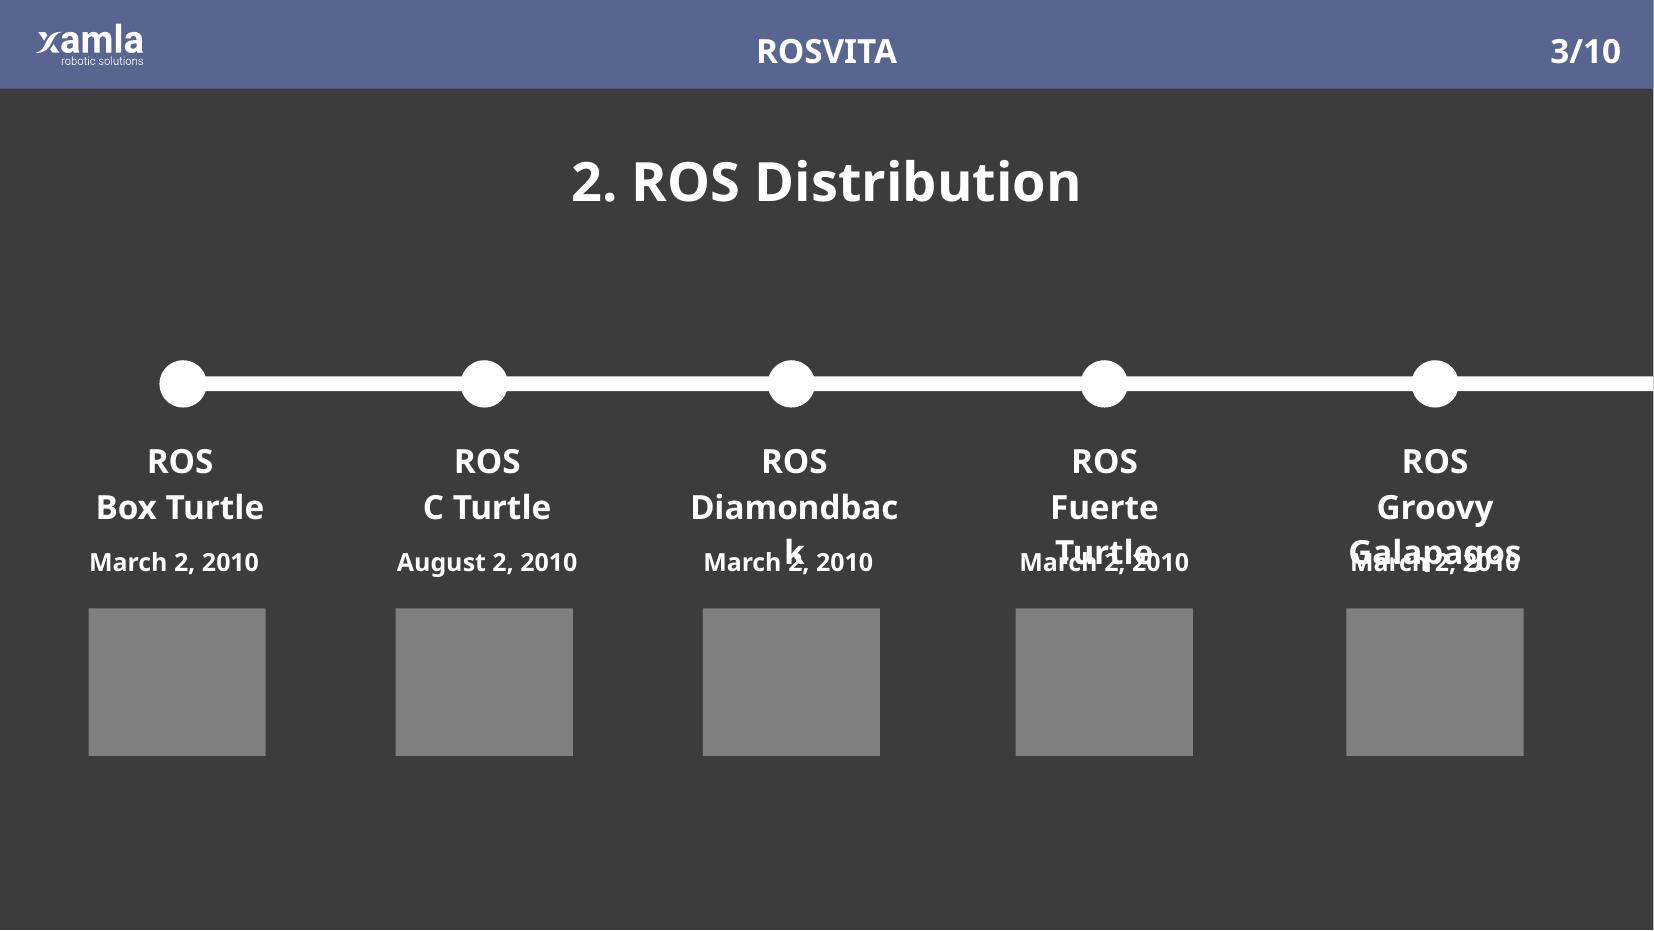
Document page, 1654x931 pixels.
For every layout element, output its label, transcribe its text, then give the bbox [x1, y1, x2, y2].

text_box [1346, 608, 1524, 756]
text_box 3/10 [1511, 20, 1636, 75]
text_box 2. ROS Distribution [188, 135, 1465, 215]
text_box ROS Groovy Galapagos [1281, 431, 1589, 532]
text_box ROSVITA [296, 20, 1357, 75]
text_box [395, 608, 573, 756]
text_box March 2, 2010 [35, 537, 313, 582]
picture [35, 23, 143, 65]
text_box ROS Diamondback [673, 431, 916, 524]
text_box March 2, 2010 [643, 537, 934, 582]
text_box ROS Box Turtle [71, 431, 290, 524]
text_box March 2, 2010 [962, 537, 1247, 582]
text_box [88, 608, 266, 756]
text_box [0, 0, 1654, 89]
text_box [159, 360, 1654, 408]
text_box [702, 608, 880, 756]
text_box ROS C Turtle [378, 431, 597, 524]
text_box ROS Fuerte Turtle [986, 431, 1223, 524]
text_box March 2, 2010 [1299, 537, 1571, 582]
text_box August 2, 2010 [342, 537, 632, 582]
text_box [1015, 608, 1193, 756]
